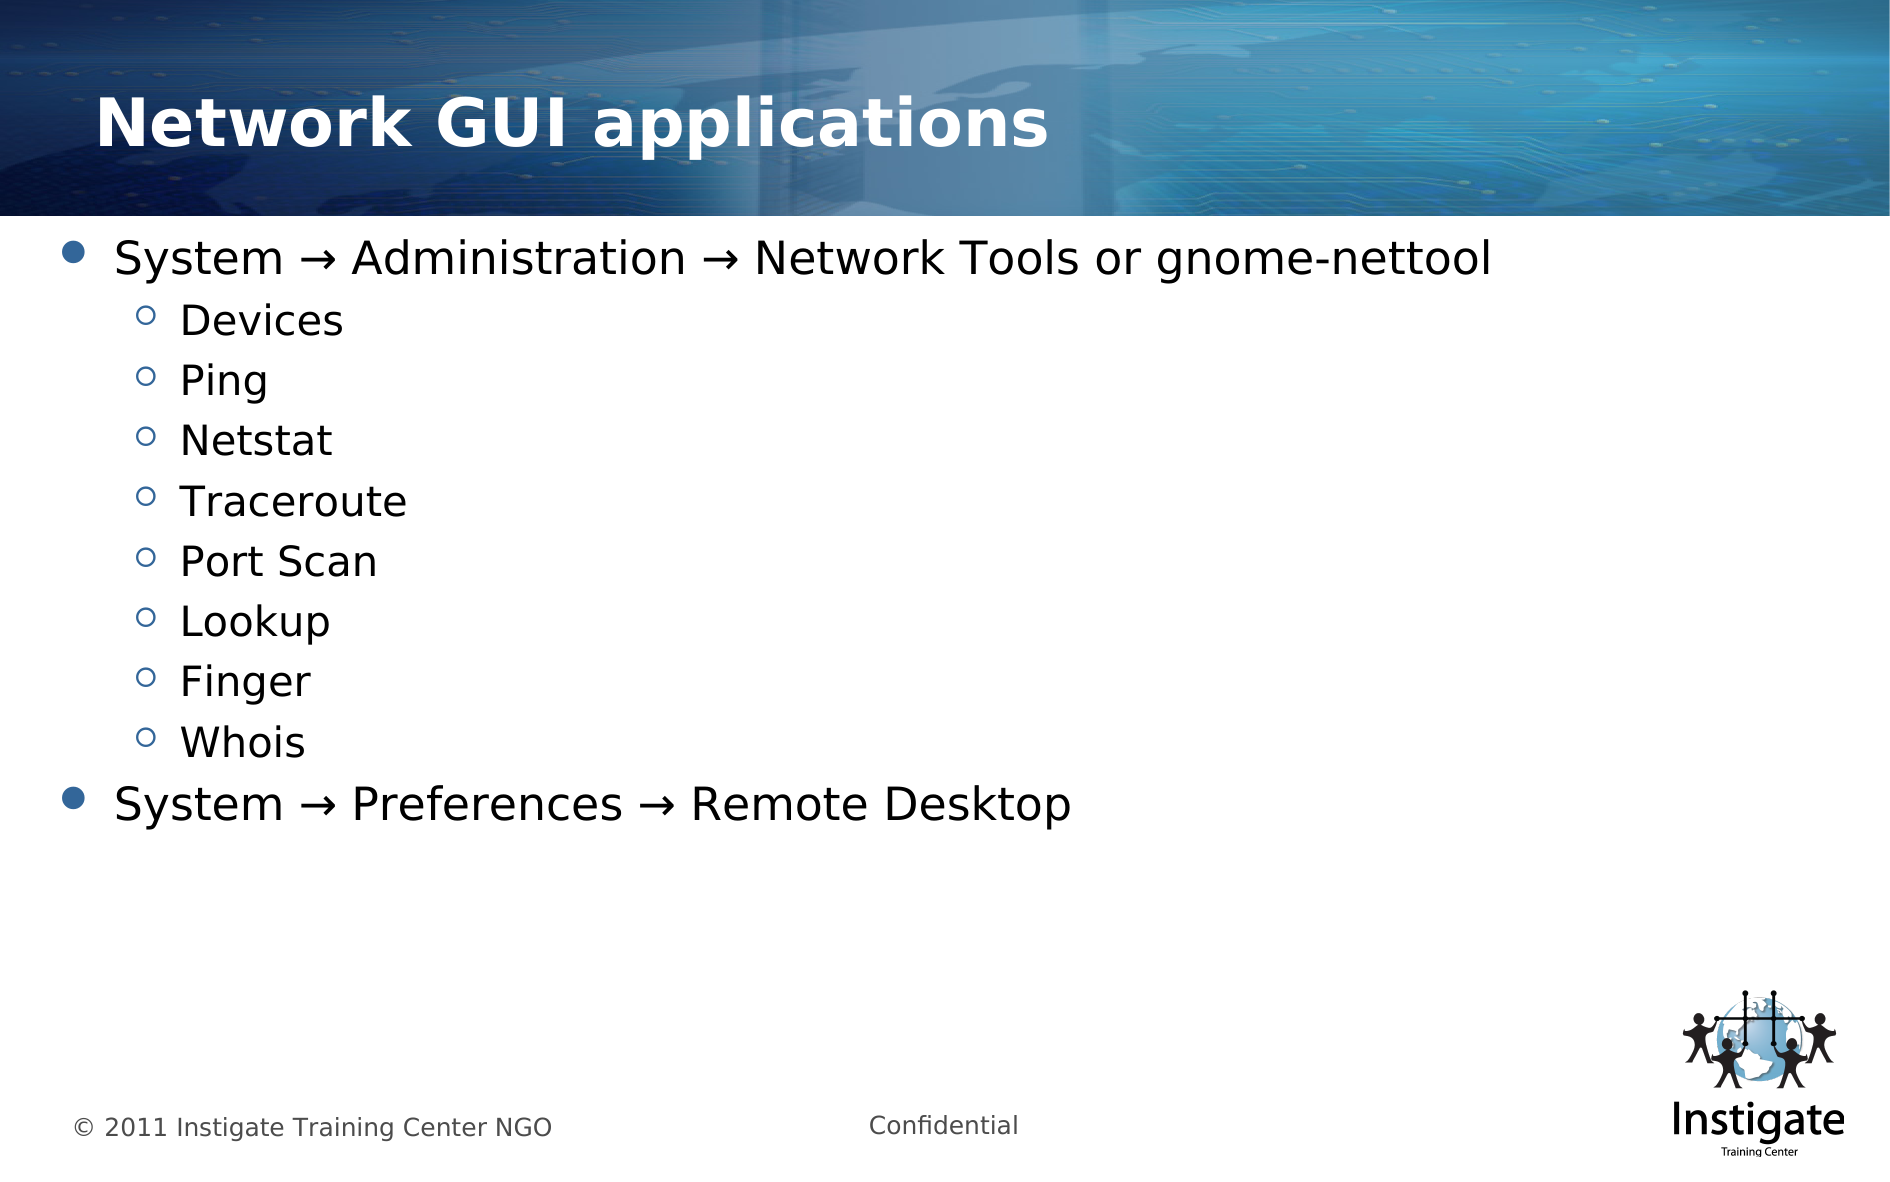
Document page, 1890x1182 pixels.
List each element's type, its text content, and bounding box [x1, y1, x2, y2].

picture [1674, 990, 1844, 1157]
list System → Administration → Network Tools or gnome-nettool Devices Ping Netstat Traceroute Port Scan Lookup Finger Whois System → Preferences → Remote Desktop [59, 236, 1831, 1001]
title Network GUI applications [94, 54, 1793, 210]
picture [0, 0, 1890, 216]
